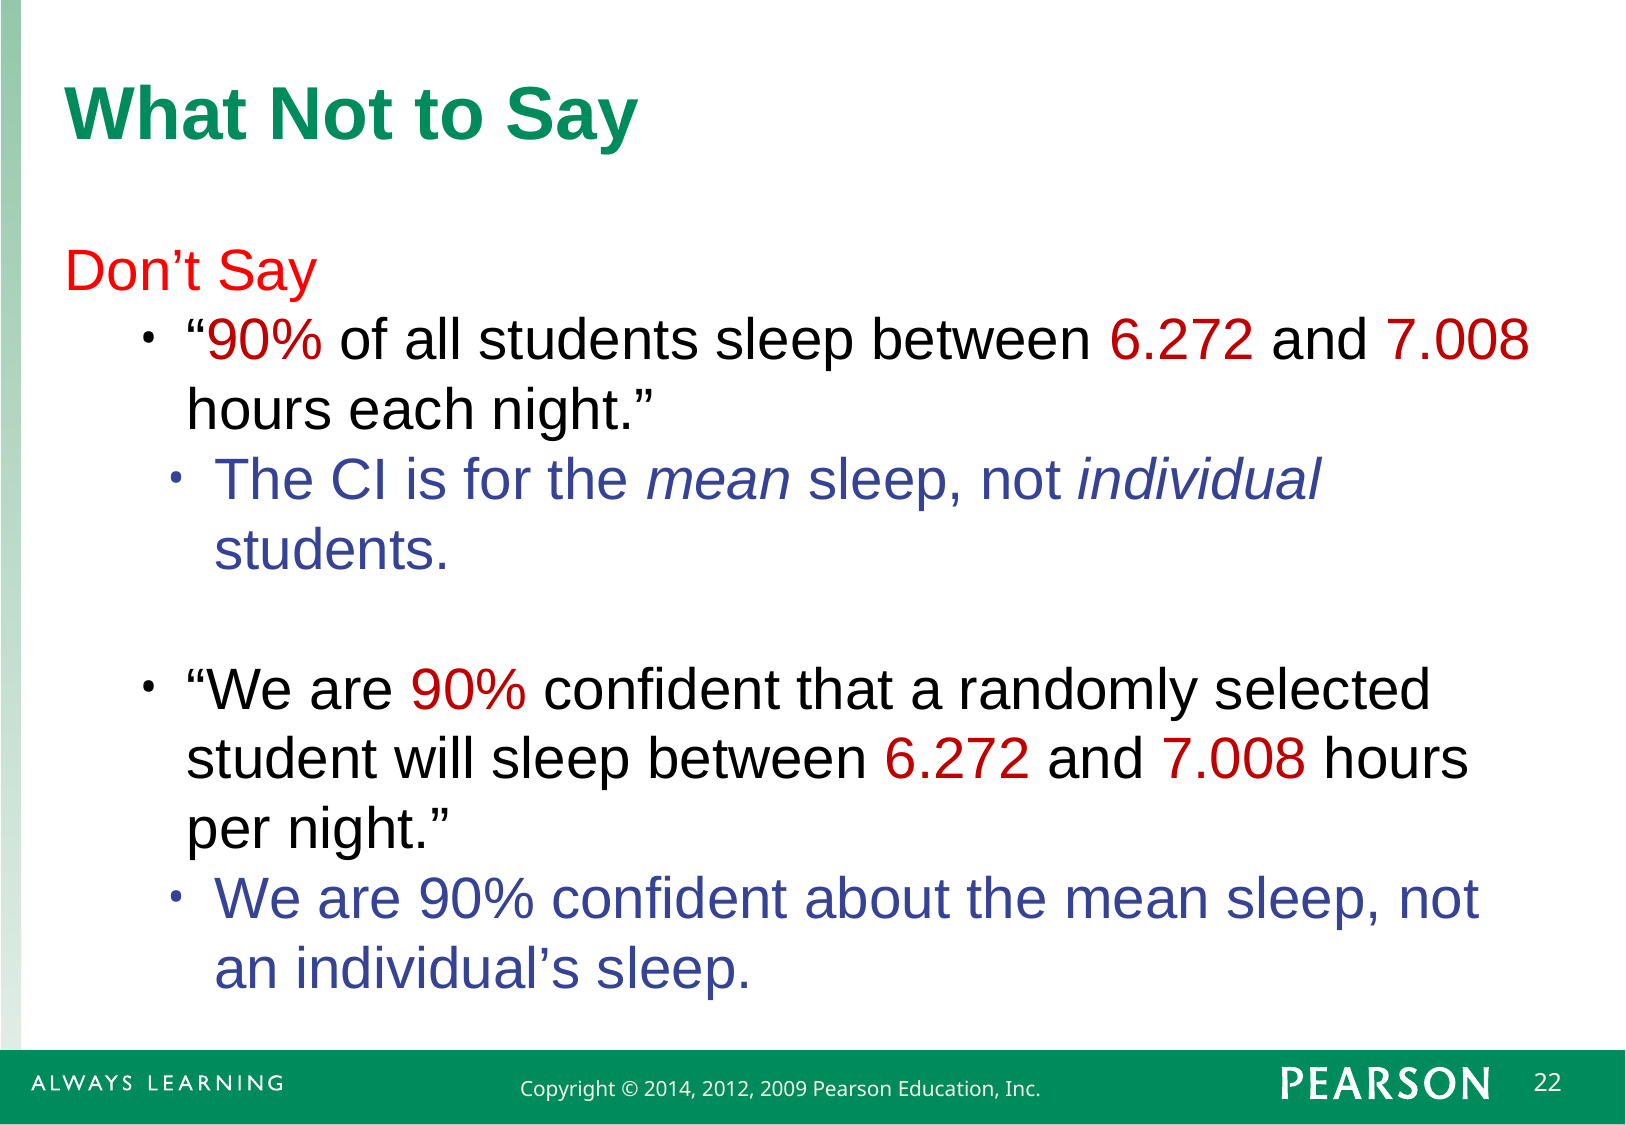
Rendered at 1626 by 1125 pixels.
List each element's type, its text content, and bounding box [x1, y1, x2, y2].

list Don’t Say “90% of all students sleep between 6.272 and 7.008 hours each night.” The CI is for the mean sleep, not individual students. “We are 90% confident that a randomly selected student will sleep between 6.272 and 7.008 hours per night.” We are 90% confident about the mean sleep, not an individual’s sleep. [64, 231, 1560, 1024]
title What Not to Say [64, 64, 1560, 213]
